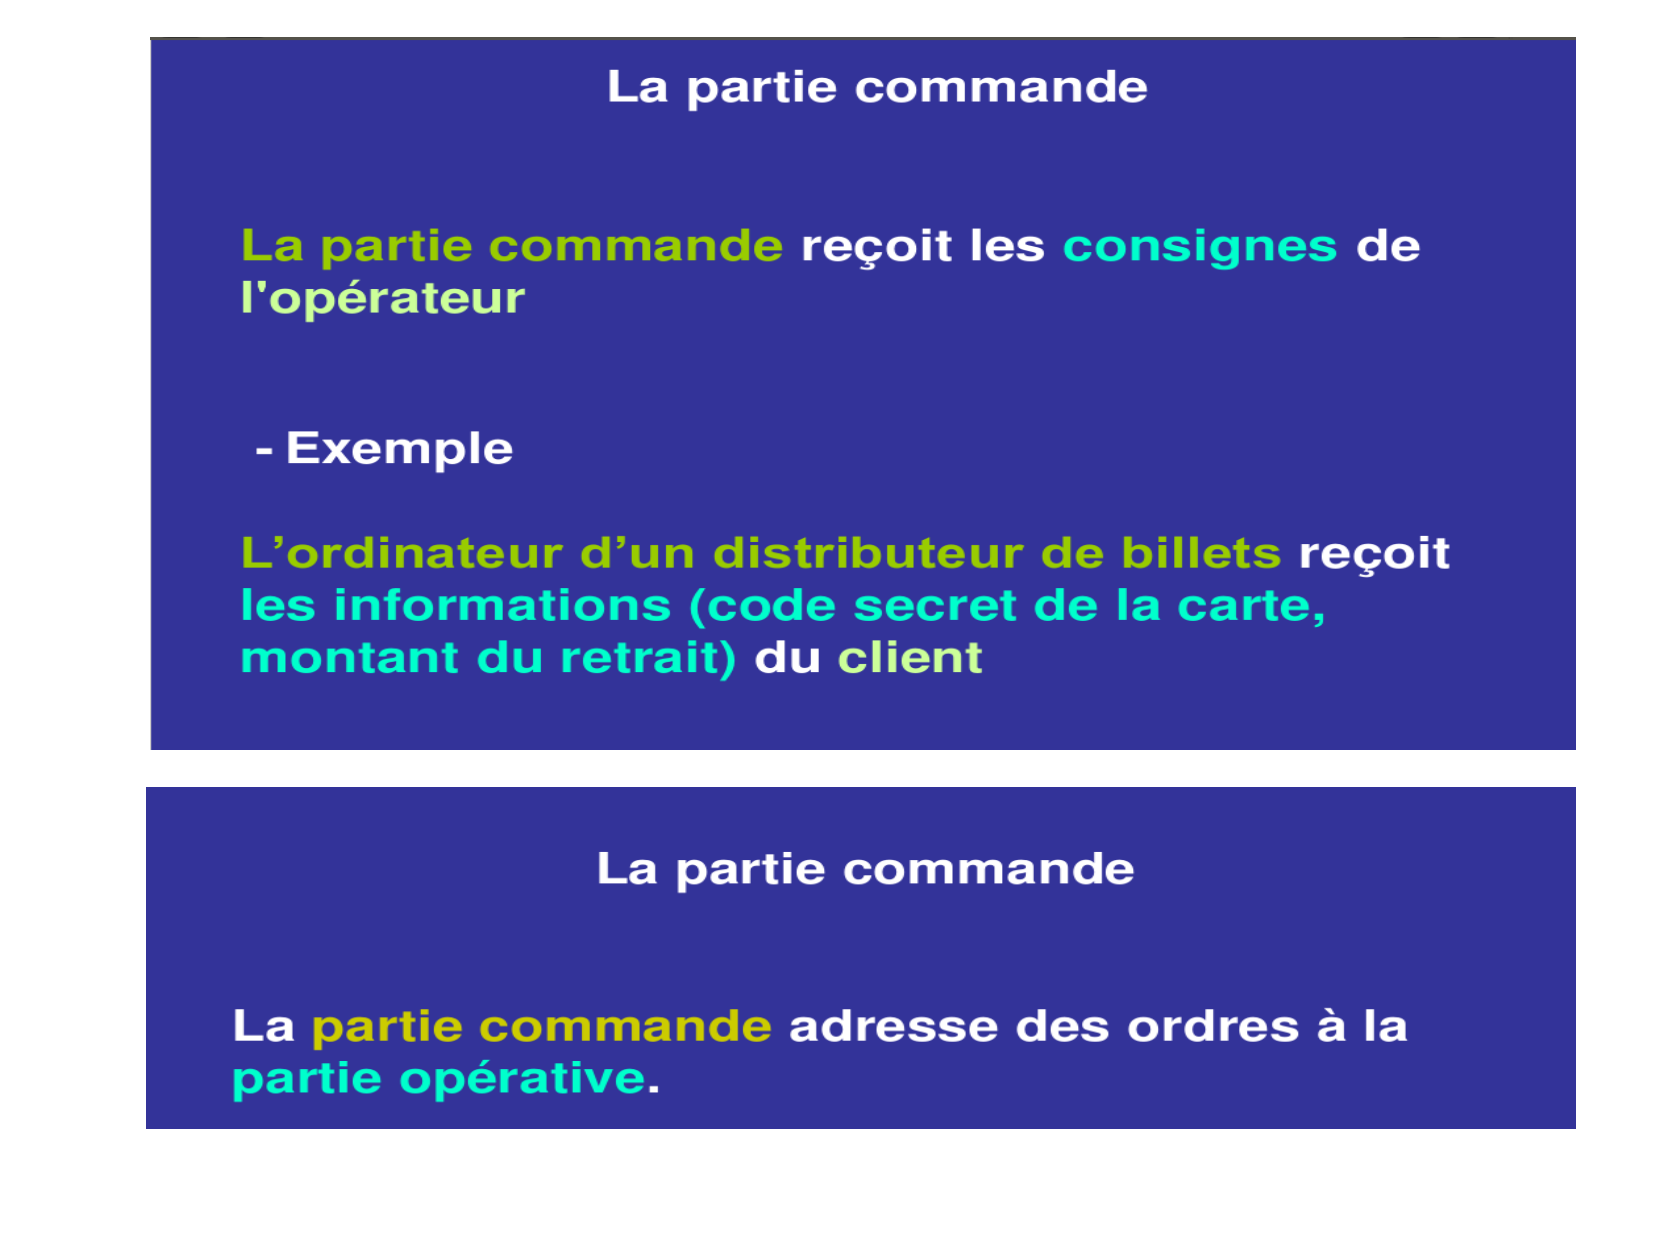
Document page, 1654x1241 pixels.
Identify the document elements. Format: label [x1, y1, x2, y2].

picture [146, 787, 1576, 1129]
picture [150, 37, 1576, 751]
